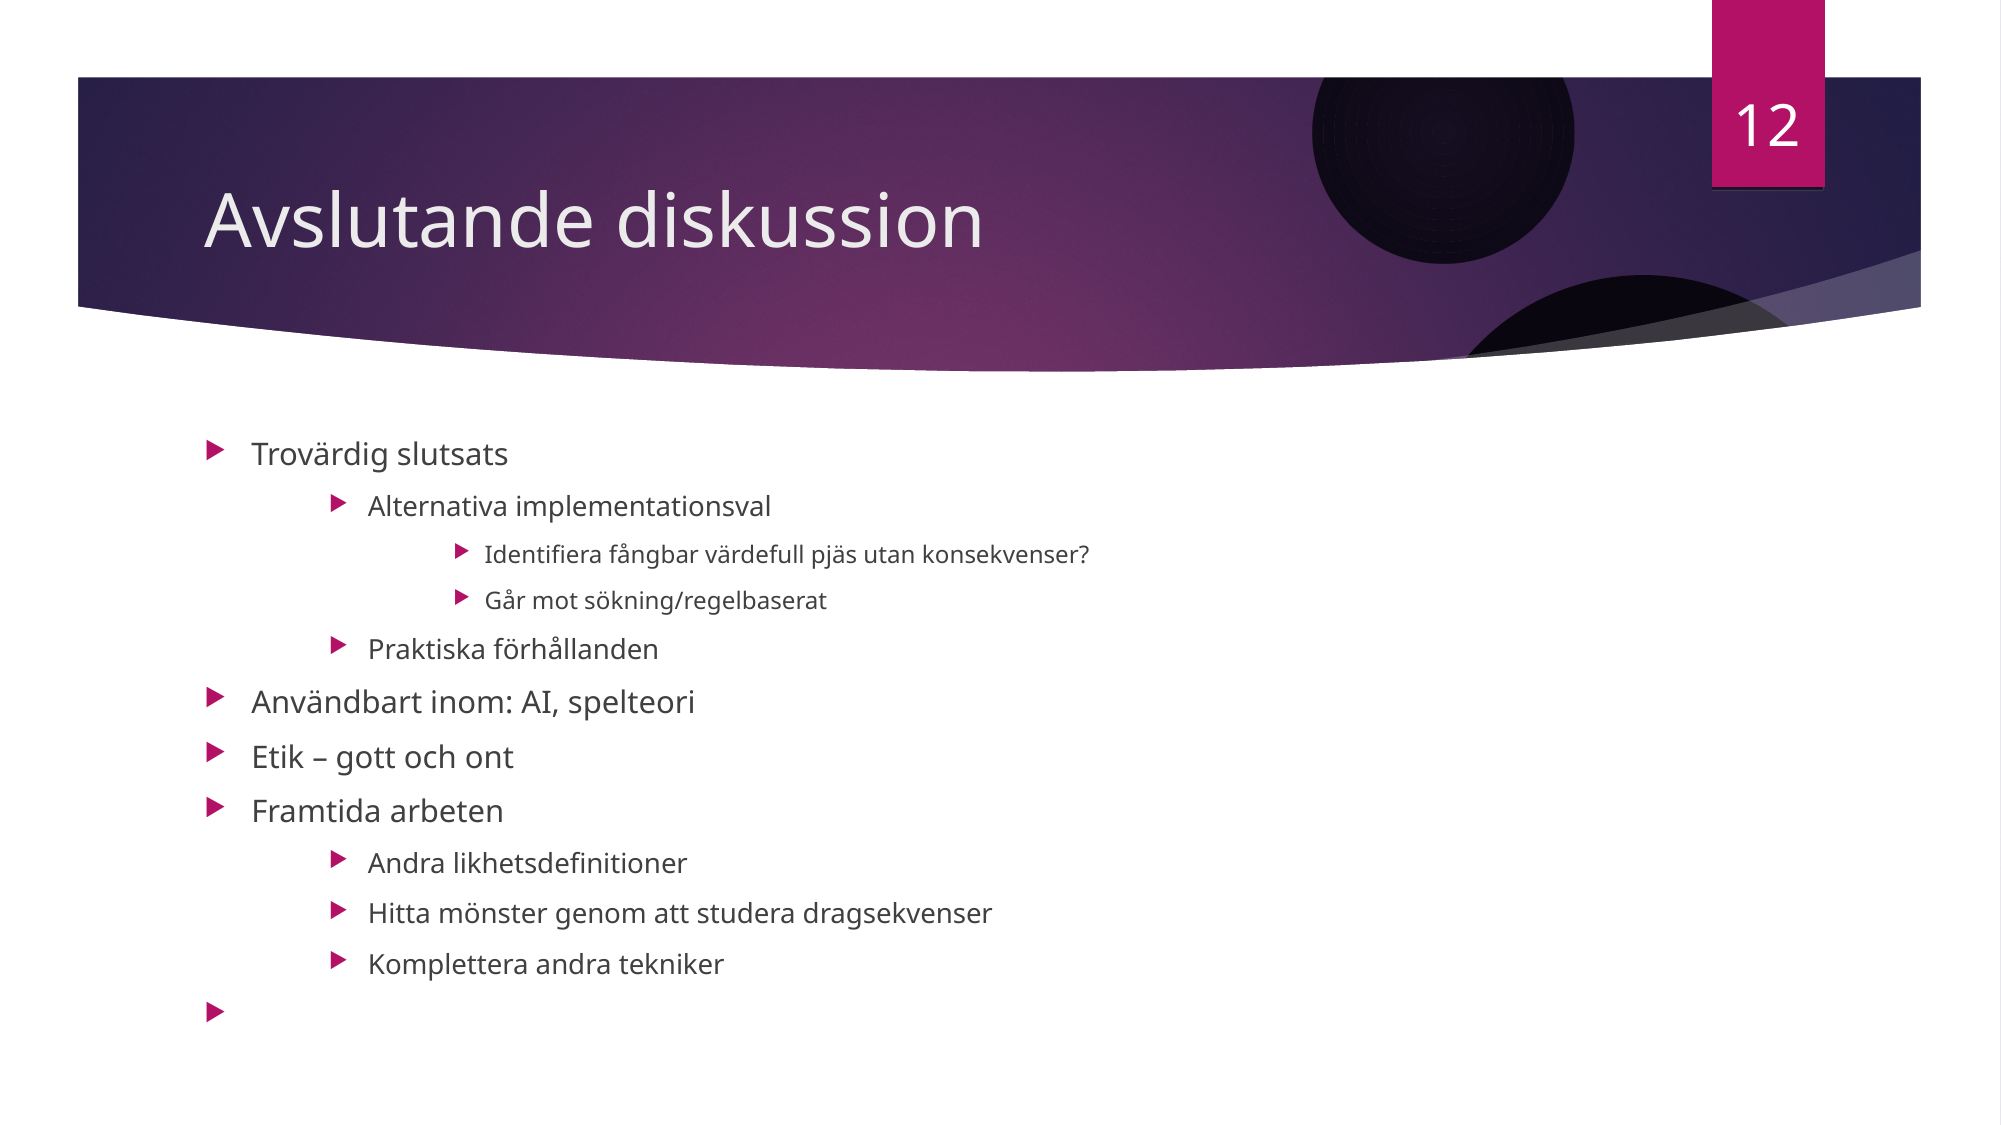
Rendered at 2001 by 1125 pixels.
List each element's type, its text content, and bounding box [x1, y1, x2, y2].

title Avslutande diskussion [189, 159, 1627, 276]
text_box [1698, 48, 1836, 175]
list Trovärdig slutsats Alternativa implementationsval Identifiera fångbar värdefull pjäs utan konsekvenser? Går mot sökning/regelbaserat Praktiska förhållanden Användbart inom: AI, spelteori Etik – gott och ont Framtida arbeten Andra likhetsdefinitioner Hitta mönster genom att studera dragsekvenser Komplettera andra tekniker [189, 427, 1638, 988]
